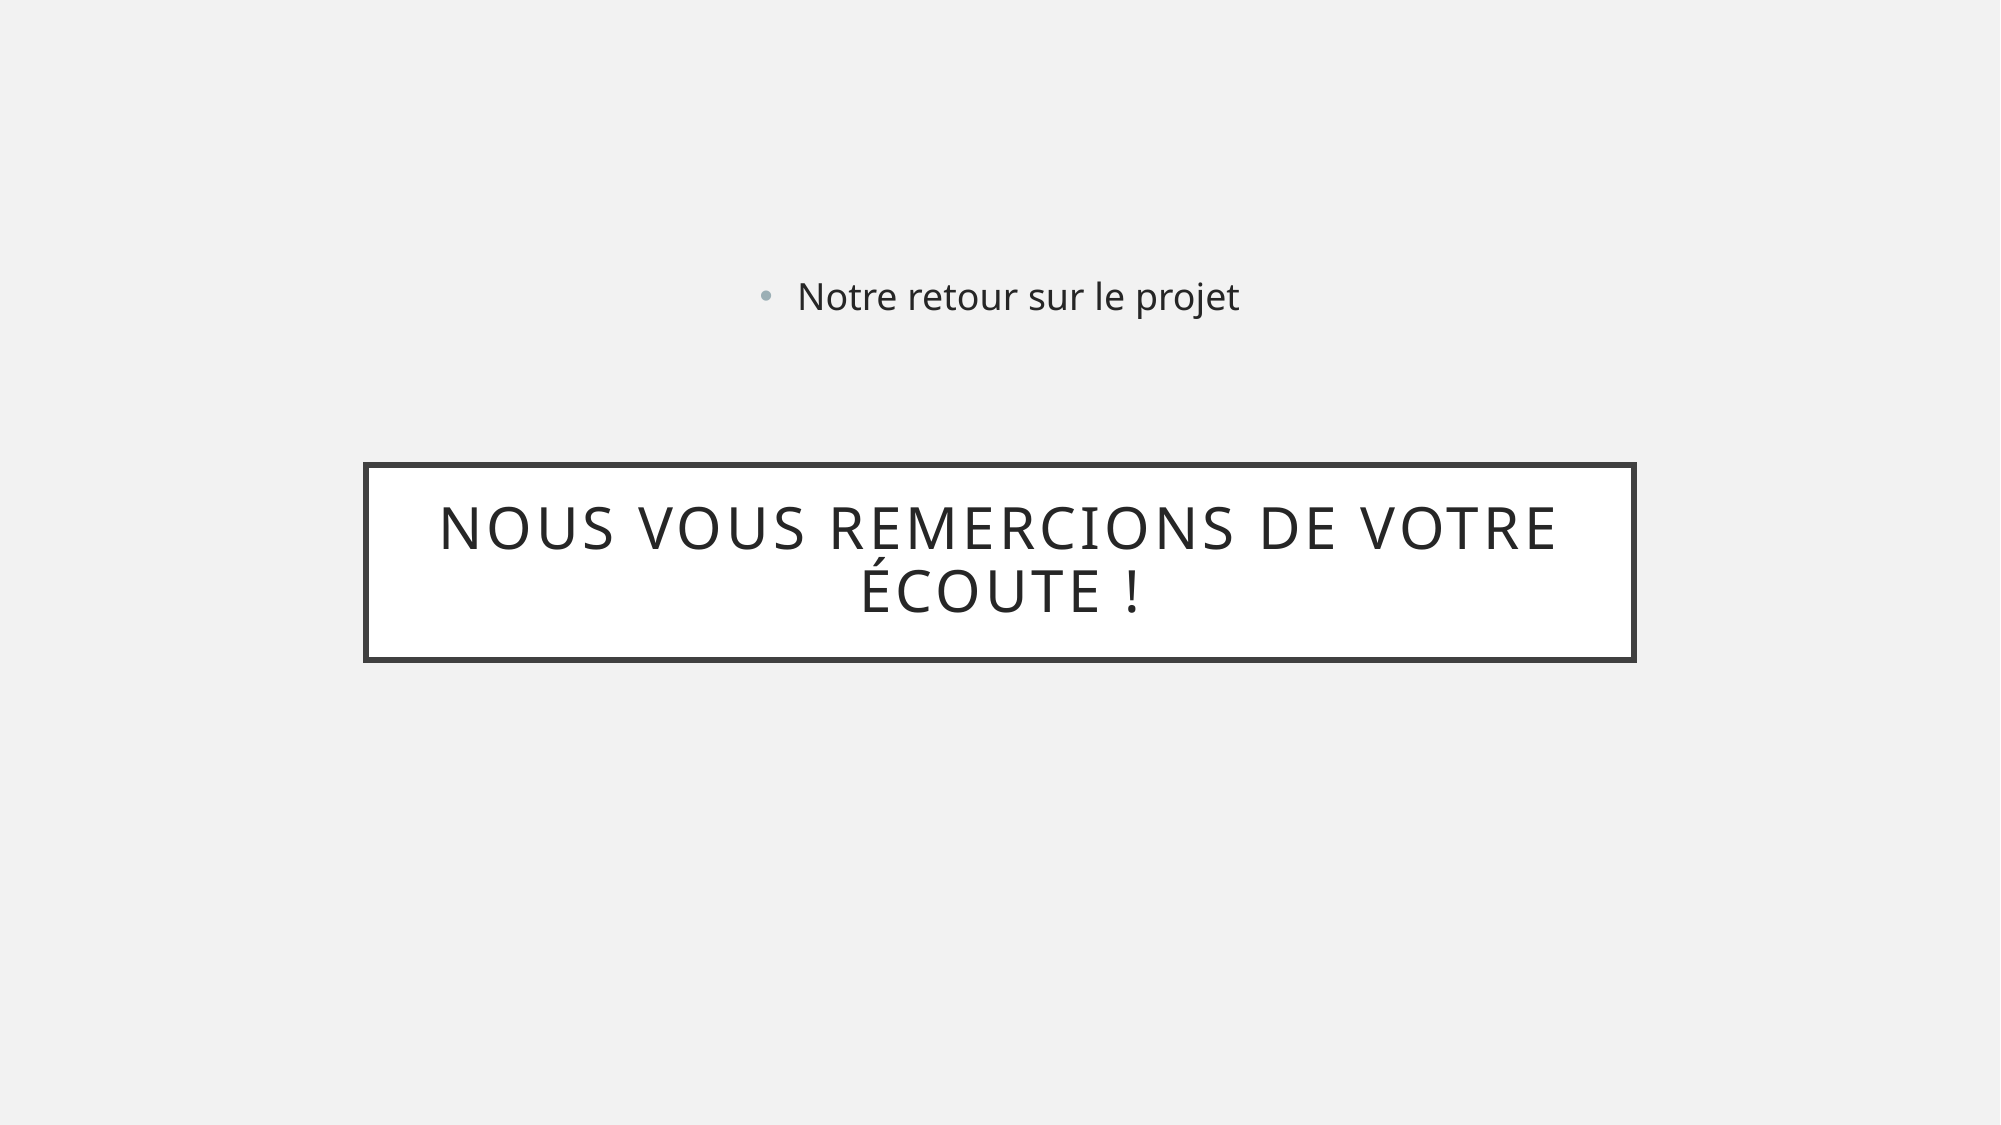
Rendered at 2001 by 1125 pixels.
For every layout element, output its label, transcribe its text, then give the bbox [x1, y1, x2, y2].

title Nous vous remercions de votre écoute ! [366, 464, 1634, 661]
list Notre retour sur le projet [366, 265, 1634, 347]
